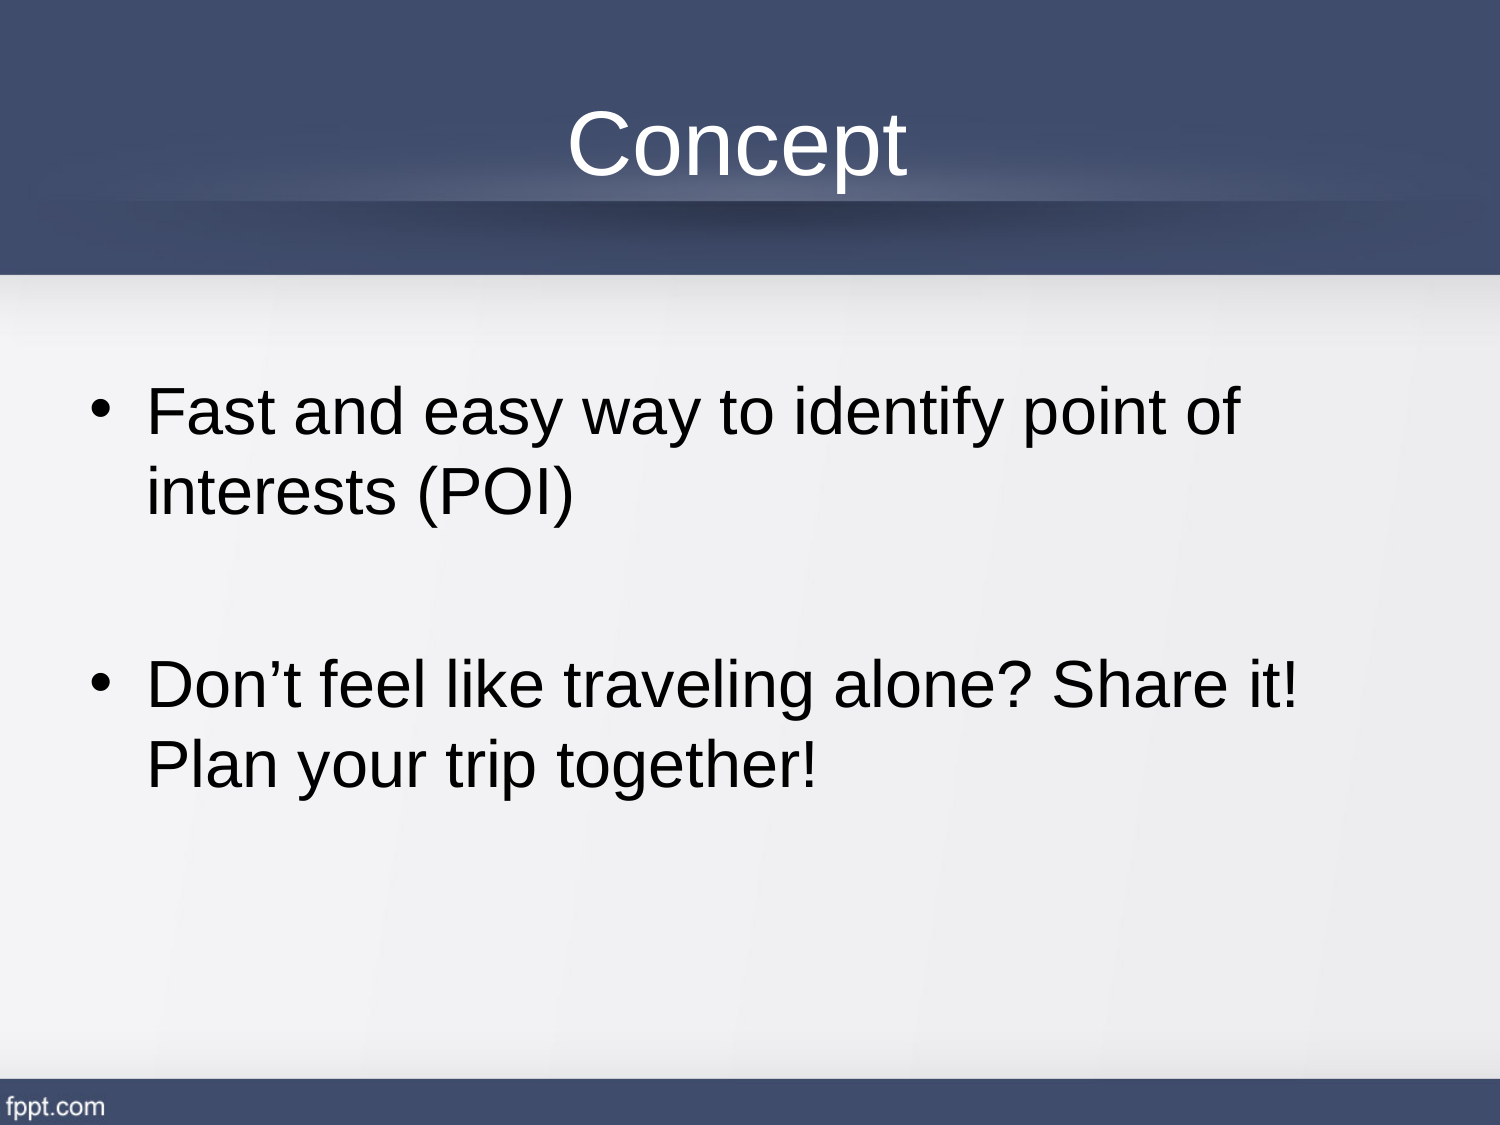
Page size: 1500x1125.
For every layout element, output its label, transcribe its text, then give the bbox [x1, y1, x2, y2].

title Concept [75, 37, 1425, 240]
picture [0, 0, 1500, 1125]
list Fast and easy way to identify point of interests (POI) Don’t feel like traveling alone? Share it! Plan your trip together! [75, 263, 1425, 916]
